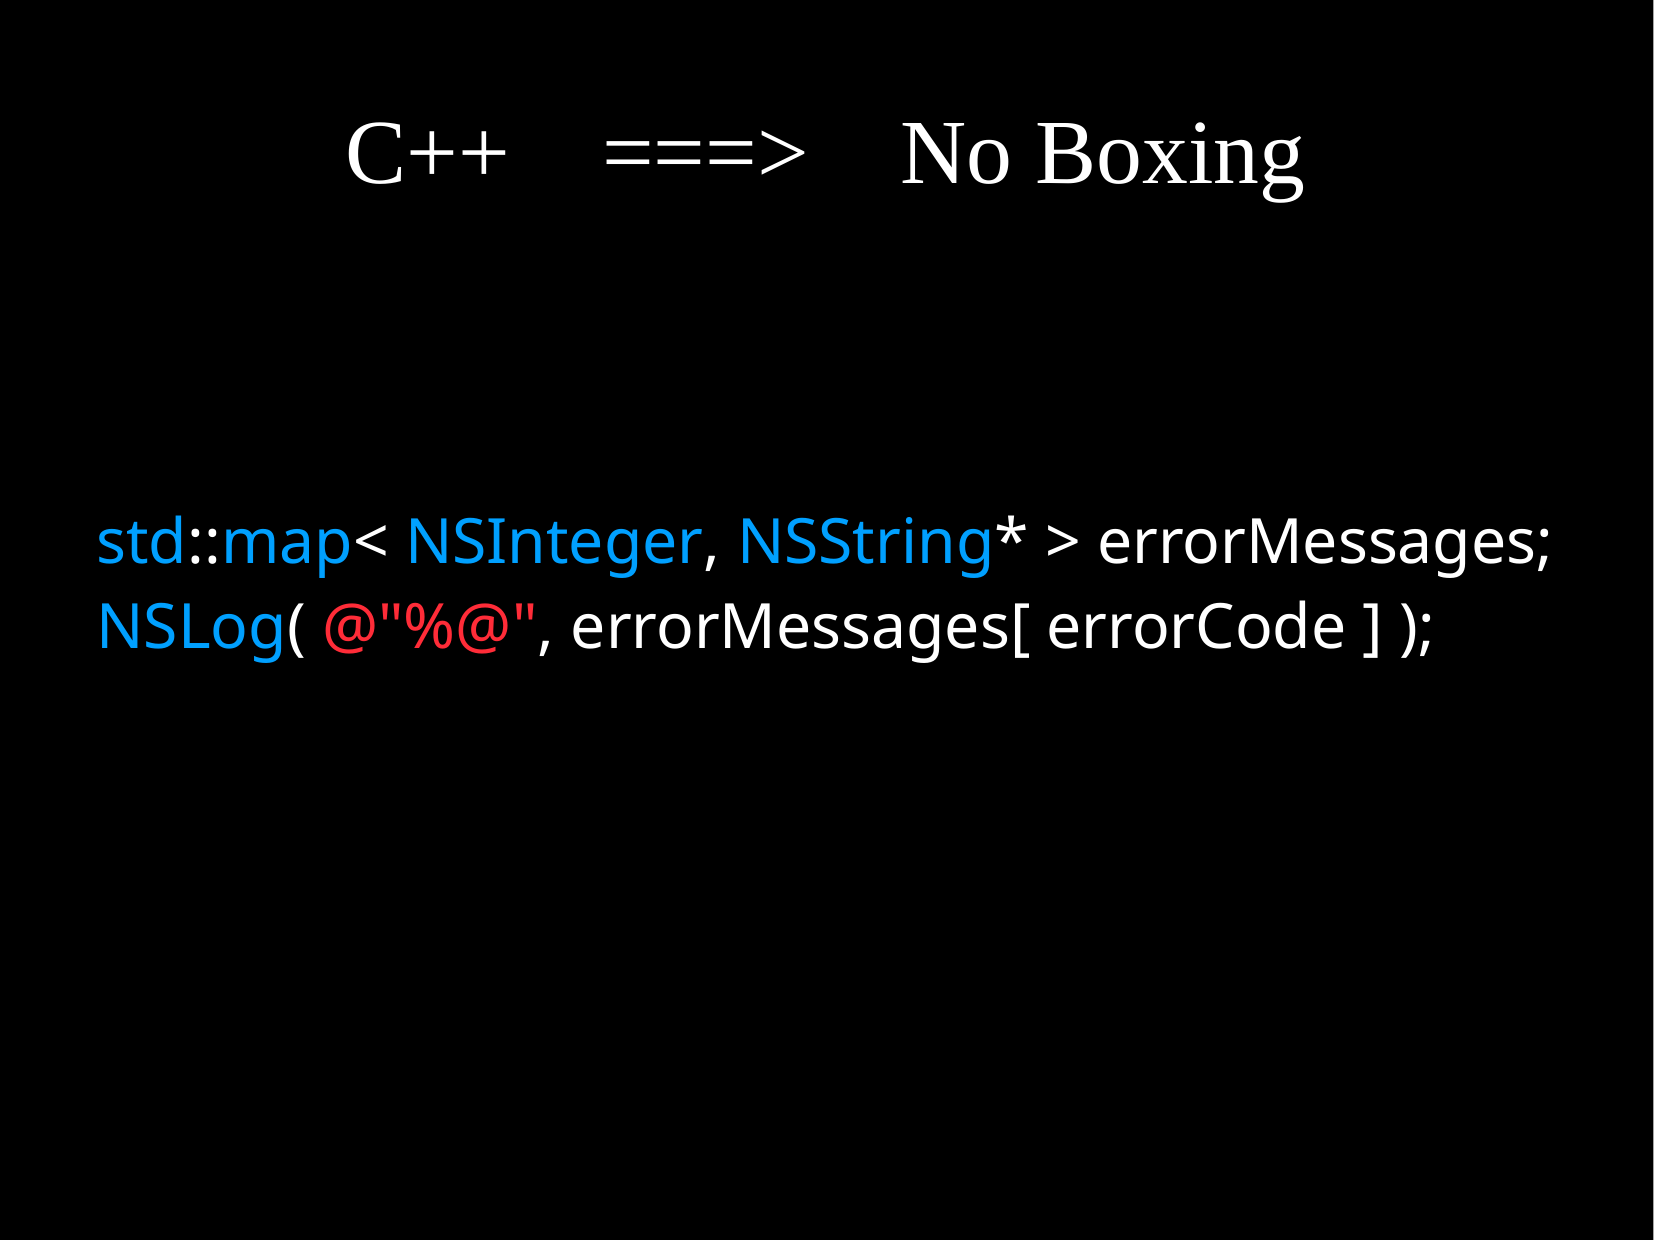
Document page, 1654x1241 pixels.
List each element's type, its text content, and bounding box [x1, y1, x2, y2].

title C++ ===> No Boxing [82, 49, 1571, 257]
text_box std::map< NSInteger, NSString* > errorMessages; NSLog( @"%@", errorMessages[ errorCode ] ); [81, 489, 1583, 756]
